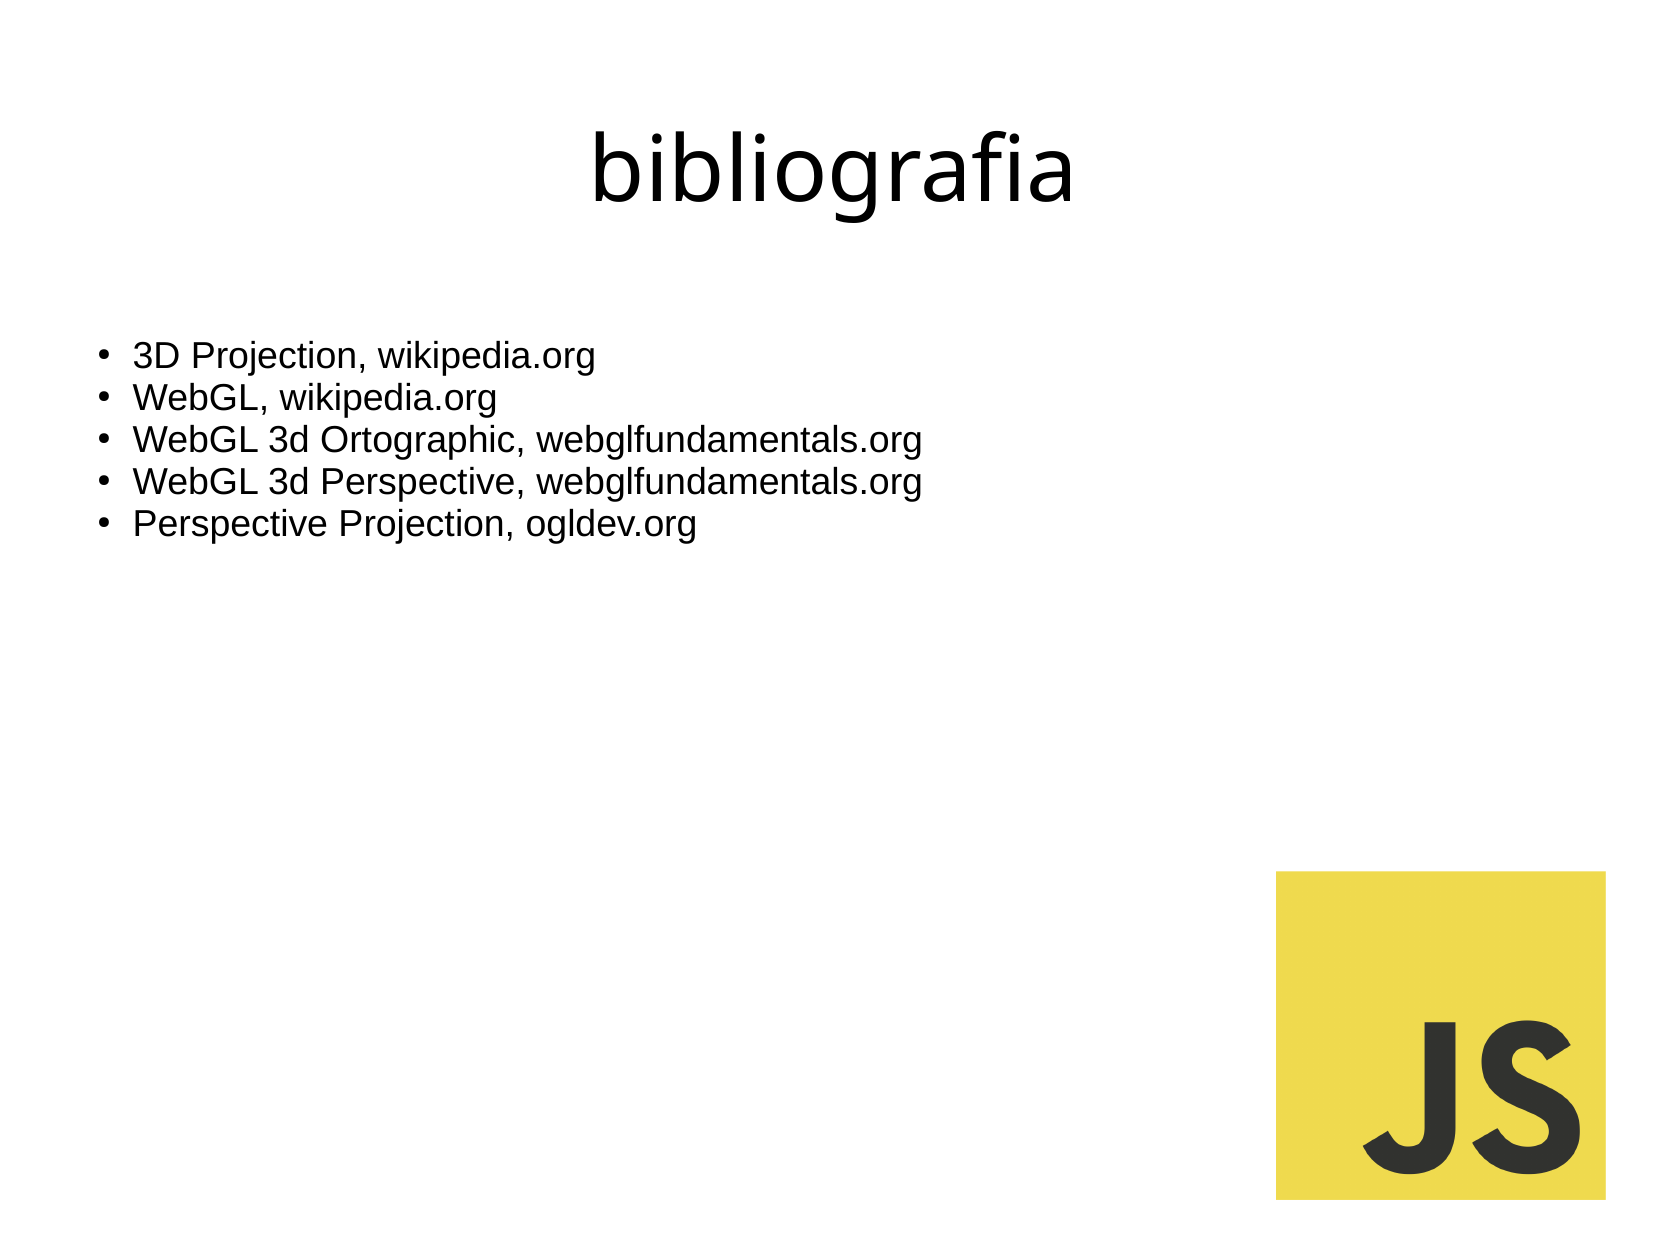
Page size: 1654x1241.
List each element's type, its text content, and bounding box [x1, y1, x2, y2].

text_box 3D Projection, wikipedia.org WebGL, wikipedia.org WebGL 3d Ortographic, webglfundamentals.org WebGL 3d Perspective, webglfundamentals.org Perspective Projection, ogldev.org [45, 327, 1654, 553]
picture [1276, 871, 1606, 1201]
title bibliografia [90, 62, 1579, 271]
